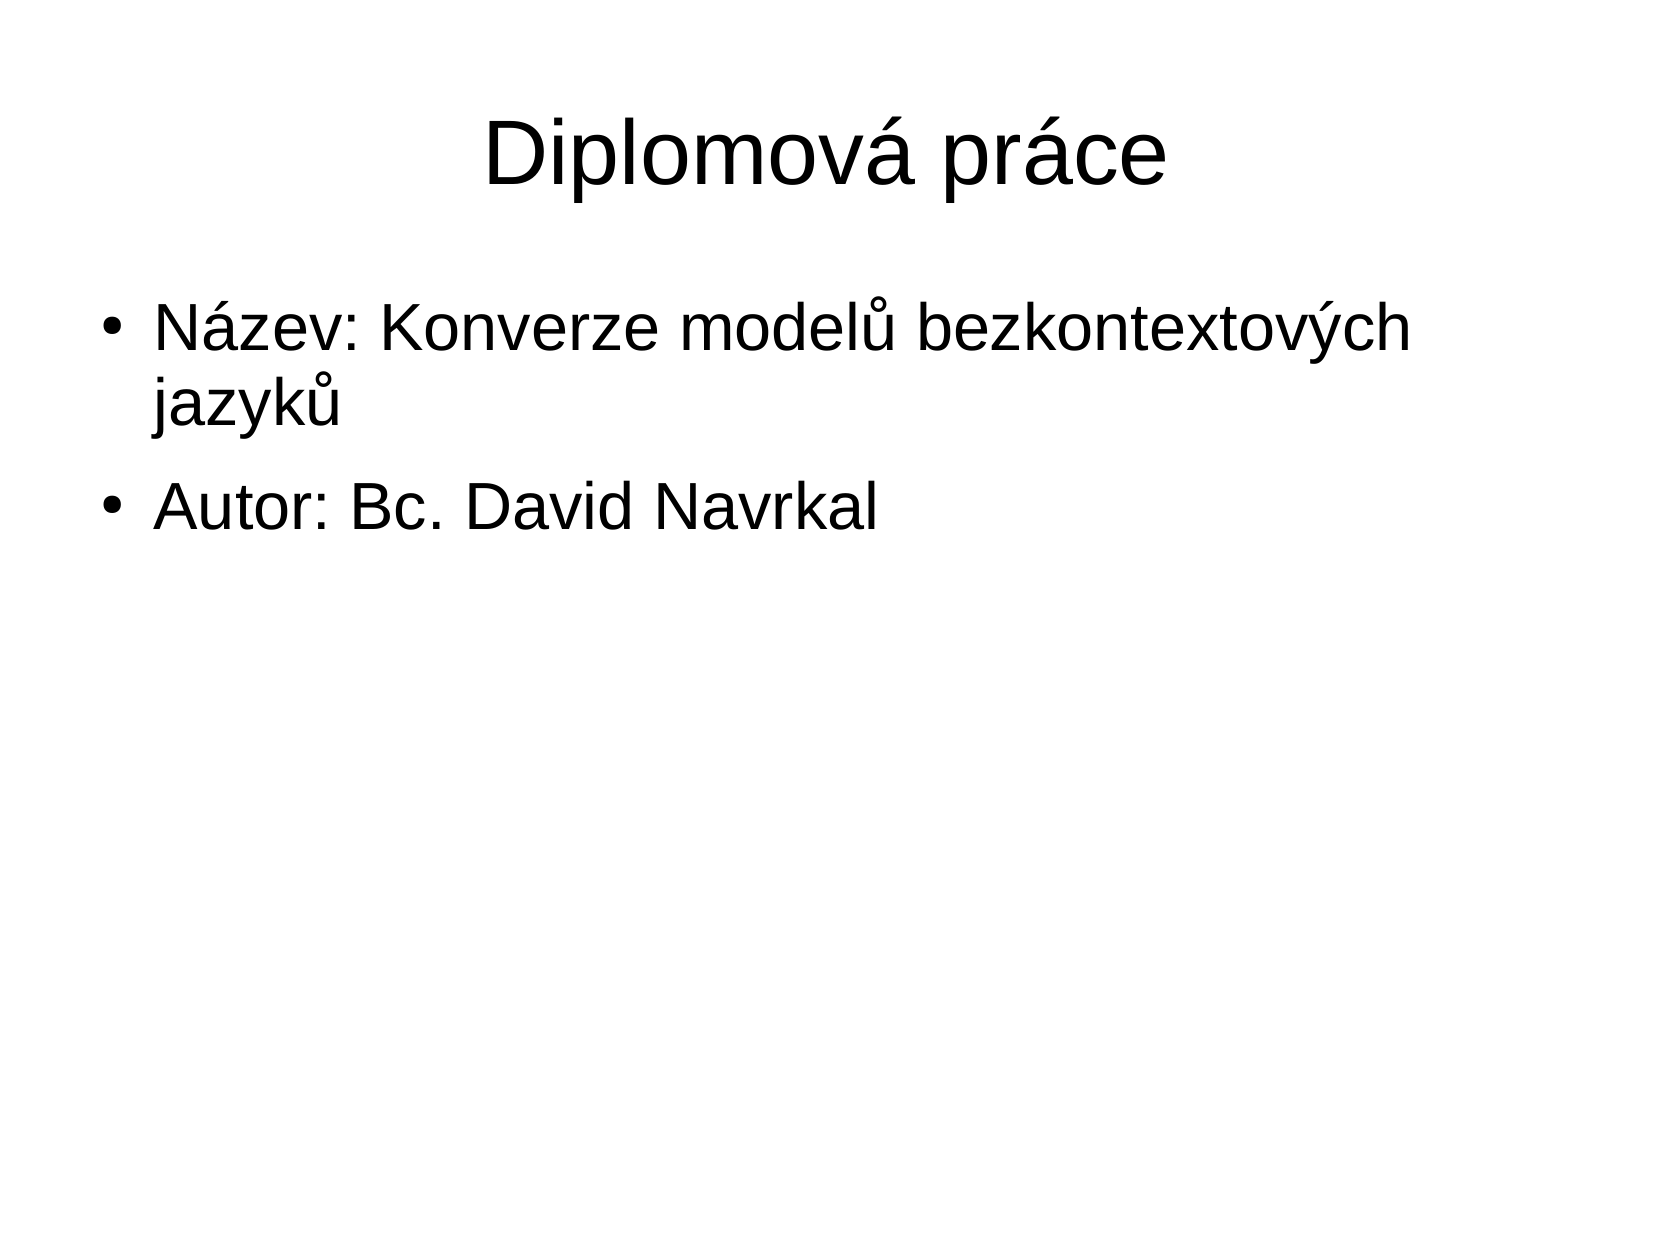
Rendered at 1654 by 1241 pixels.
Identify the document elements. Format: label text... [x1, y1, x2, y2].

list Název: Konverze modelů bezkontextových jazyků Autor: Bc. David Navrkal [82, 290, 1571, 1010]
title Diplomová práce [82, 49, 1571, 257]
